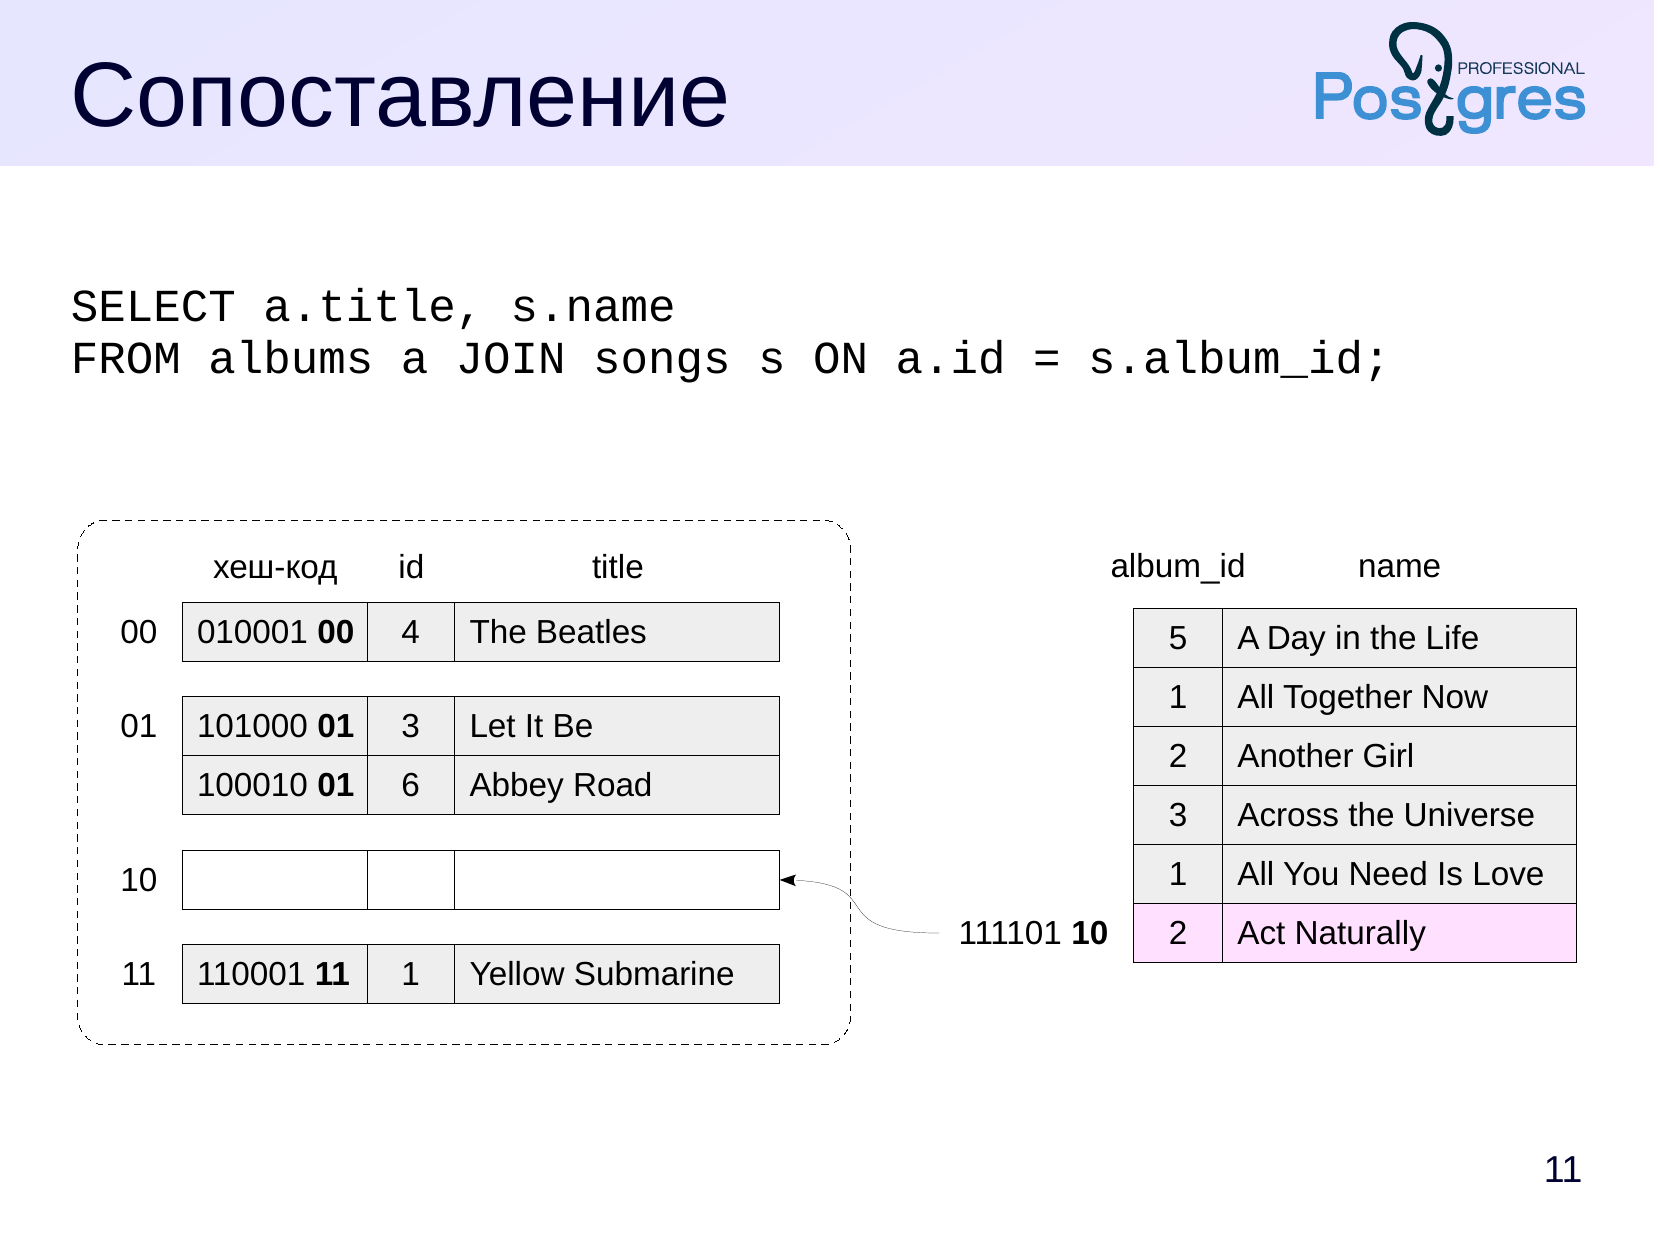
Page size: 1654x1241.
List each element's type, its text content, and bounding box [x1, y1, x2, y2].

text_box 11 [94, 944, 182, 1004]
text_box All You Need Is Love [1222, 845, 1577, 903]
text_box [77, 520, 851, 1045]
text_box 00 [94, 602, 182, 662]
text_box 010001 00 [182, 602, 368, 662]
text_box 5 [1133, 608, 1222, 667]
text_box 2 [1133, 903, 1222, 963]
text_box 111101 10 [939, 903, 1128, 963]
text_box The Beatles [454, 602, 780, 662]
text_box title [455, 537, 781, 597]
text_box All Together Now [1222, 667, 1577, 727]
text_box 4 [368, 602, 454, 662]
text_box Abbey Road [454, 755, 780, 815]
text_box 110001 11 [182, 944, 368, 1004]
text_box Yellow Submarine [454, 944, 780, 1004]
text_box 10 [94, 850, 182, 910]
text_box 100010 01 [182, 755, 368, 815]
text_box 2 [1133, 727, 1222, 785]
text_box Let It Be [454, 696, 780, 755]
text_box 1 [368, 944, 454, 1004]
text_box 6 [368, 755, 454, 815]
text_box Another Girl [1222, 727, 1577, 785]
text_box name [1223, 536, 1577, 596]
text_box album_id [1133, 536, 1223, 596]
text_box 101000 01 [182, 696, 368, 755]
list SELECT a.title, s.name FROM albums a JOIN songs s ON a.id = s.album_id; [70, 283, 1583, 1141]
text_box A Day in the Life [1222, 608, 1577, 667]
text_box Across the Universe [1222, 785, 1577, 845]
text_box 1 [1133, 667, 1222, 727]
text_box хеш-код [183, 537, 368, 597]
text_box Act Naturally [1222, 903, 1577, 963]
text_box 3 [1133, 785, 1222, 845]
text_box 1 [1133, 845, 1222, 903]
title Сопоставление [70, 43, 1261, 151]
text_box id [368, 537, 455, 597]
text_box 3 [368, 696, 454, 755]
text_box 01 [94, 696, 182, 755]
